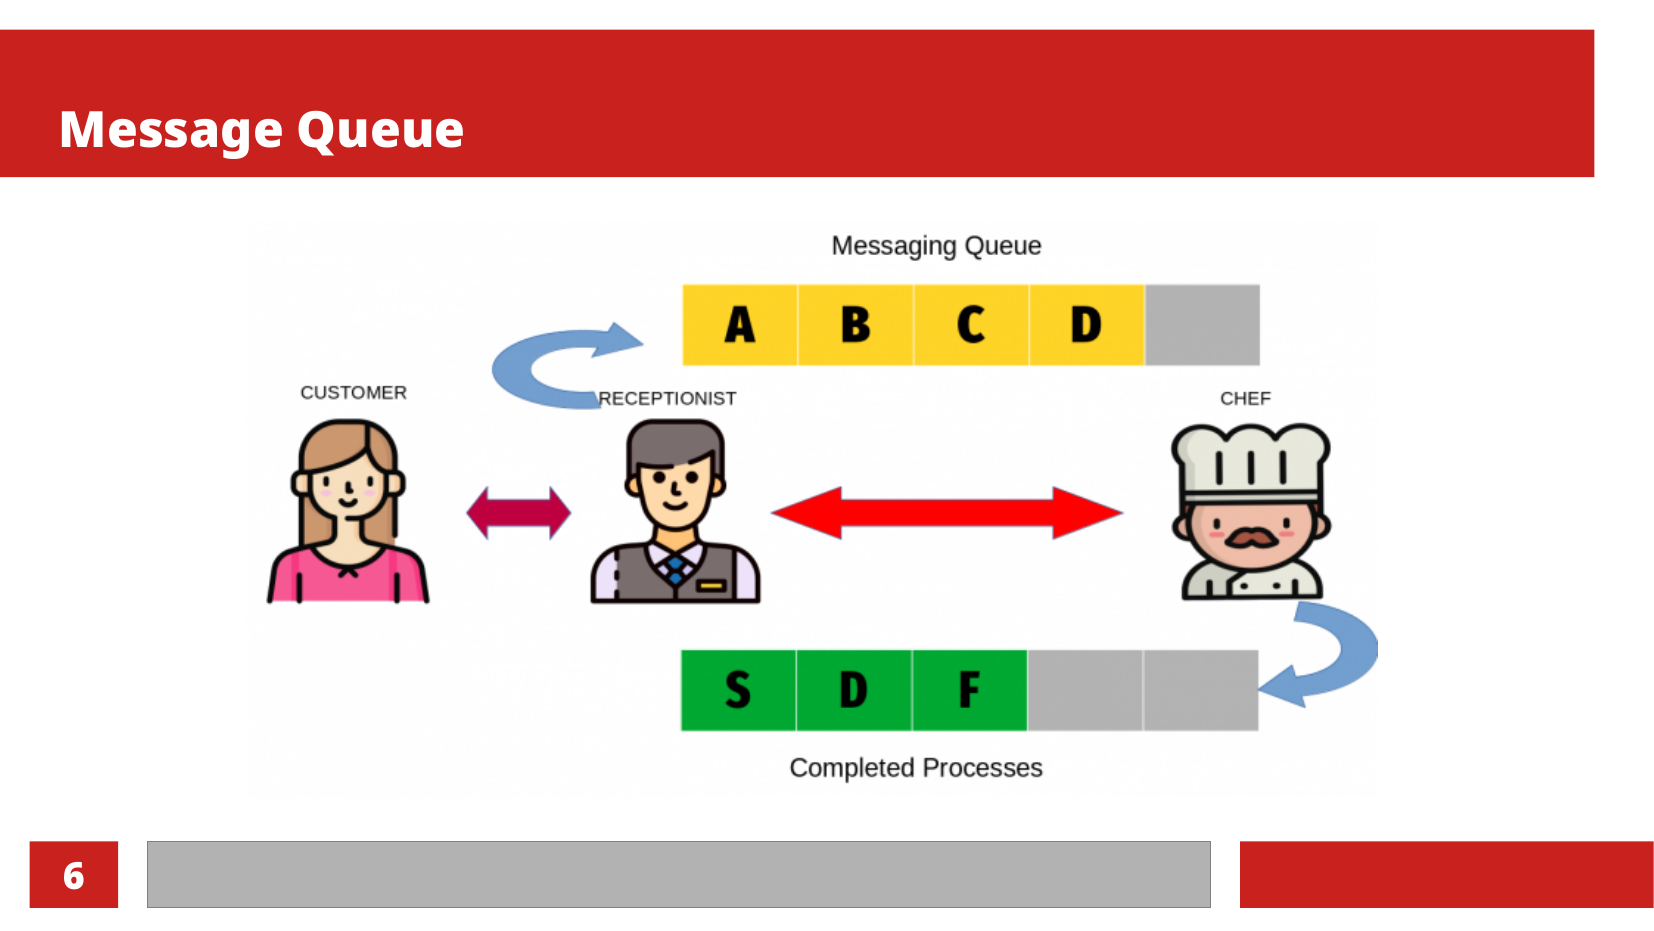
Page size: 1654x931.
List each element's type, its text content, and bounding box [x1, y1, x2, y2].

picture [246, 221, 1378, 798]
title Message Queue [59, 44, 1595, 163]
